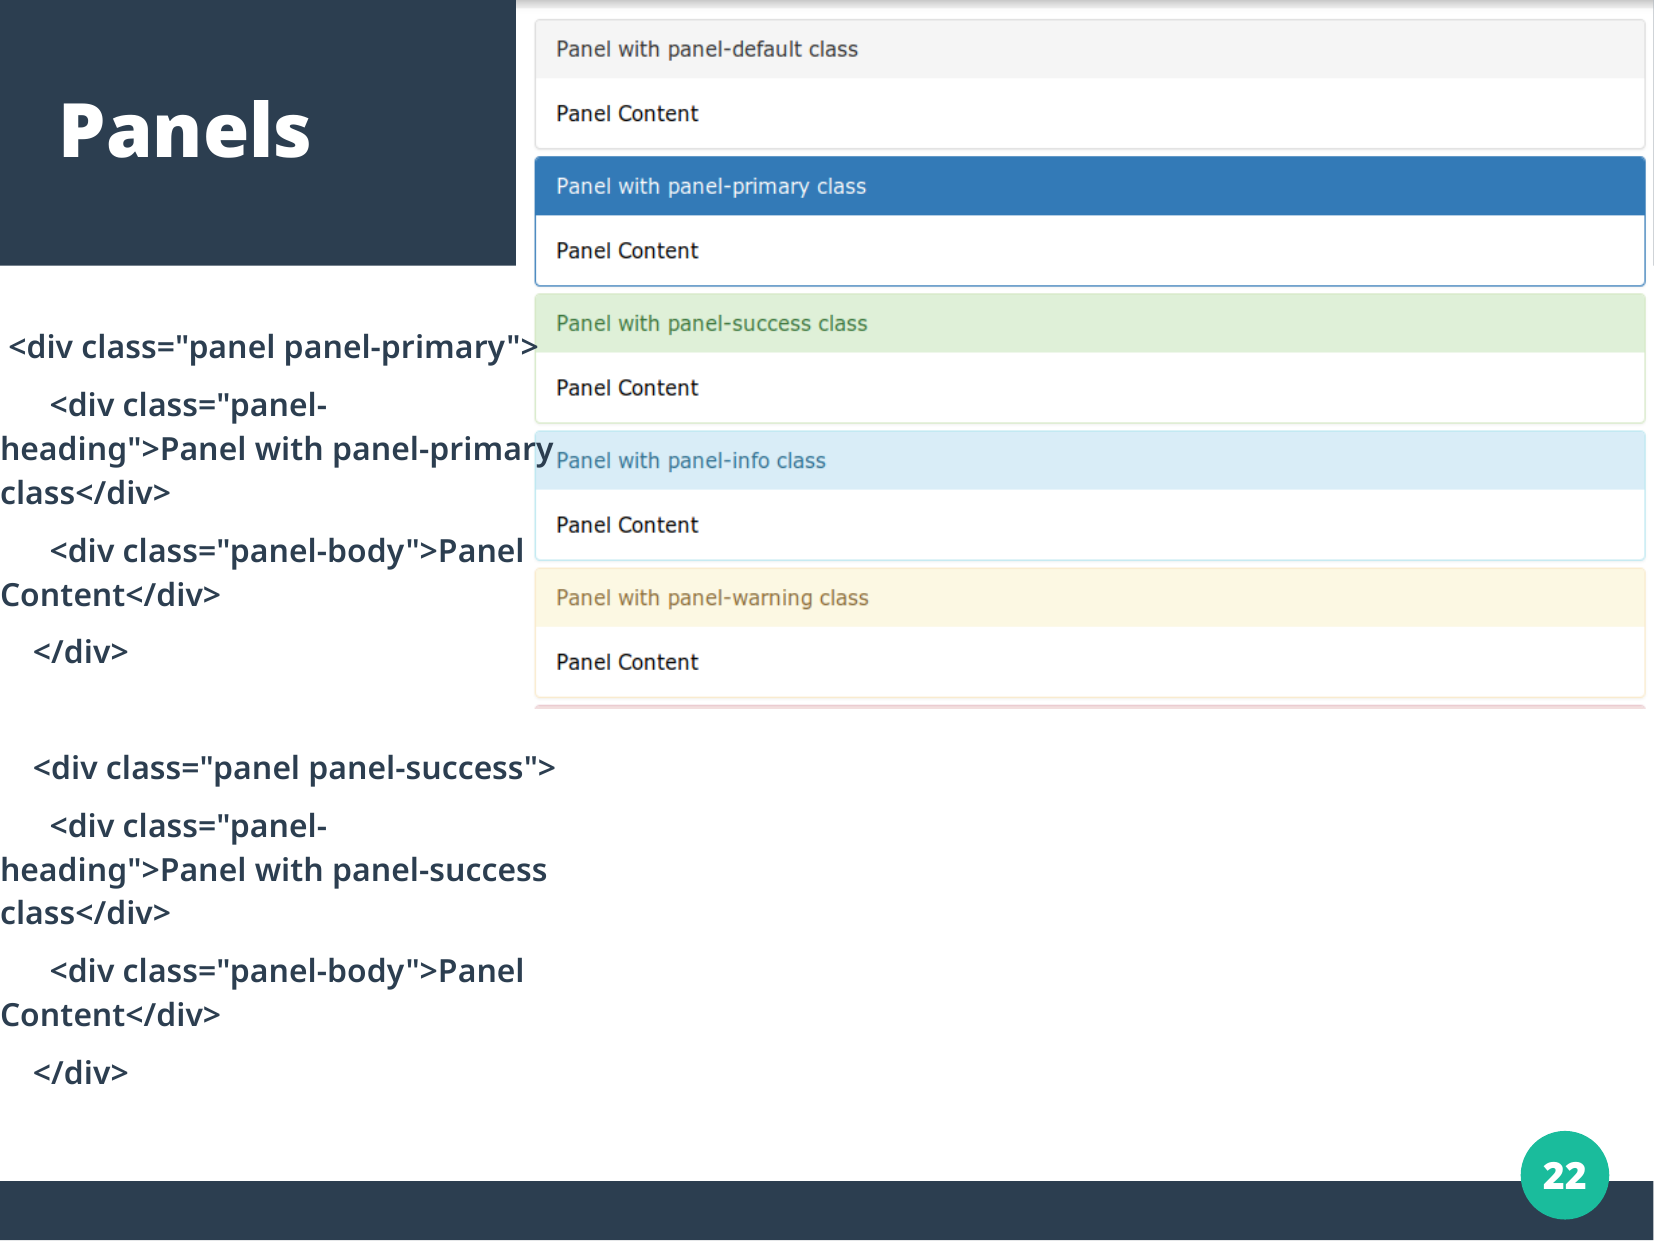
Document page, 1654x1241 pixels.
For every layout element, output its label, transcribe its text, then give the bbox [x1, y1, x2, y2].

list <div class="panel panel-primary"> <div class="panel-heading">Panel with panel-primary class</div> <div class="panel-body">Panel Content</div> </div> <div class="panel panel-success"> <div class="panel-heading">Panel with panel-success class</div> <div class="panel-body">Panel Content</div> </div> [0, 324, 562, 1152]
picture [516, 0, 1654, 709]
title Panels [59, 49, 516, 207]
